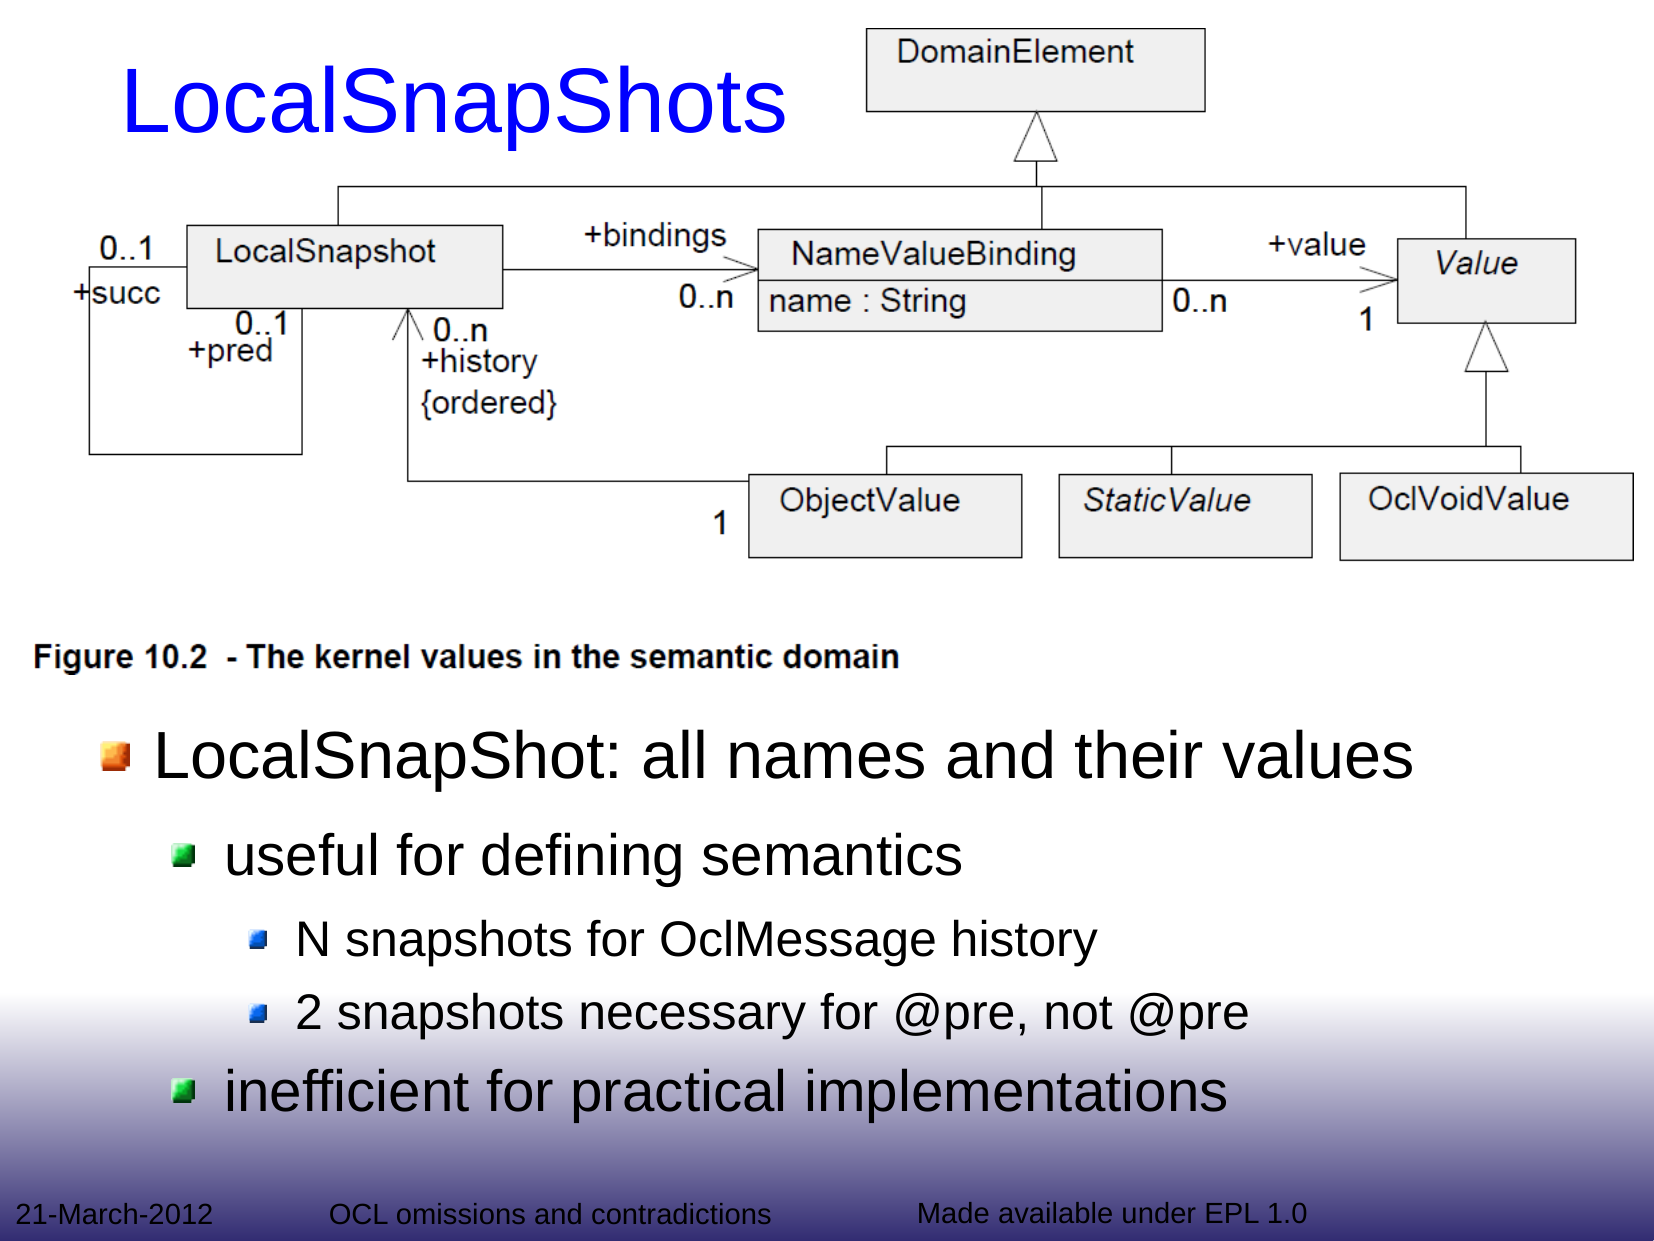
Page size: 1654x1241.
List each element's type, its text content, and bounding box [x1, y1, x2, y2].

picture [34, 28, 1634, 675]
title LocalSnapShots [82, 47, 827, 156]
list LocalSnapShot: all names and their values useful for defining semantics N snapshots for OclMessage history 2 snapshots necessary for @pre, not @pre inefficient for practical implementations [82, 718, 1571, 1158]
